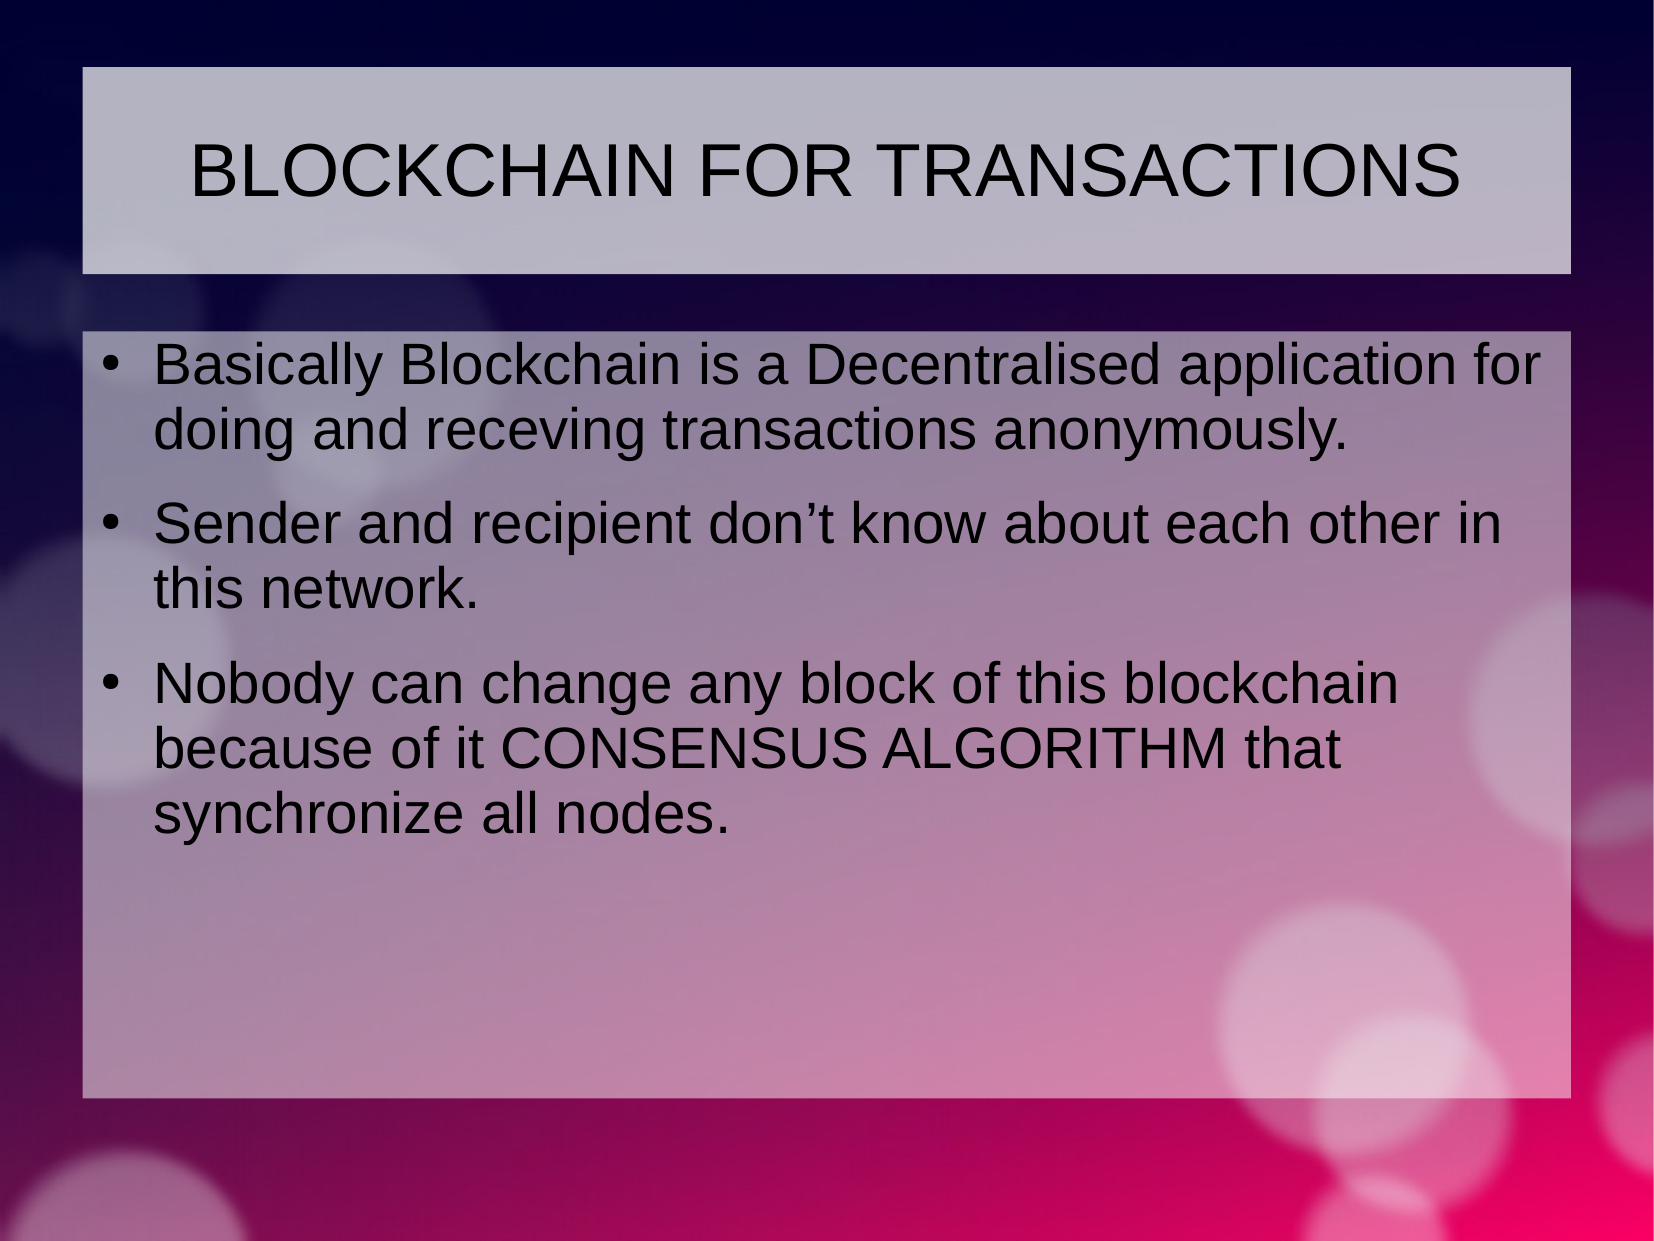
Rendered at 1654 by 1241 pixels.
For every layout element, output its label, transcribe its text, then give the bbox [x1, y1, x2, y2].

picture [0, 0, 1654, 1241]
title BLOCKCHAIN FOR TRANSACTIONS [82, 67, 1571, 275]
list Basically Blockchain is a Decentralised application for doing and receving transactions anonymously. Sender and recipient don’t know about each other in this network. Nobody can change any block of this blockchain because of it CONSENSUS ALGORITHM that synchronize all nodes. [82, 331, 1571, 1099]
